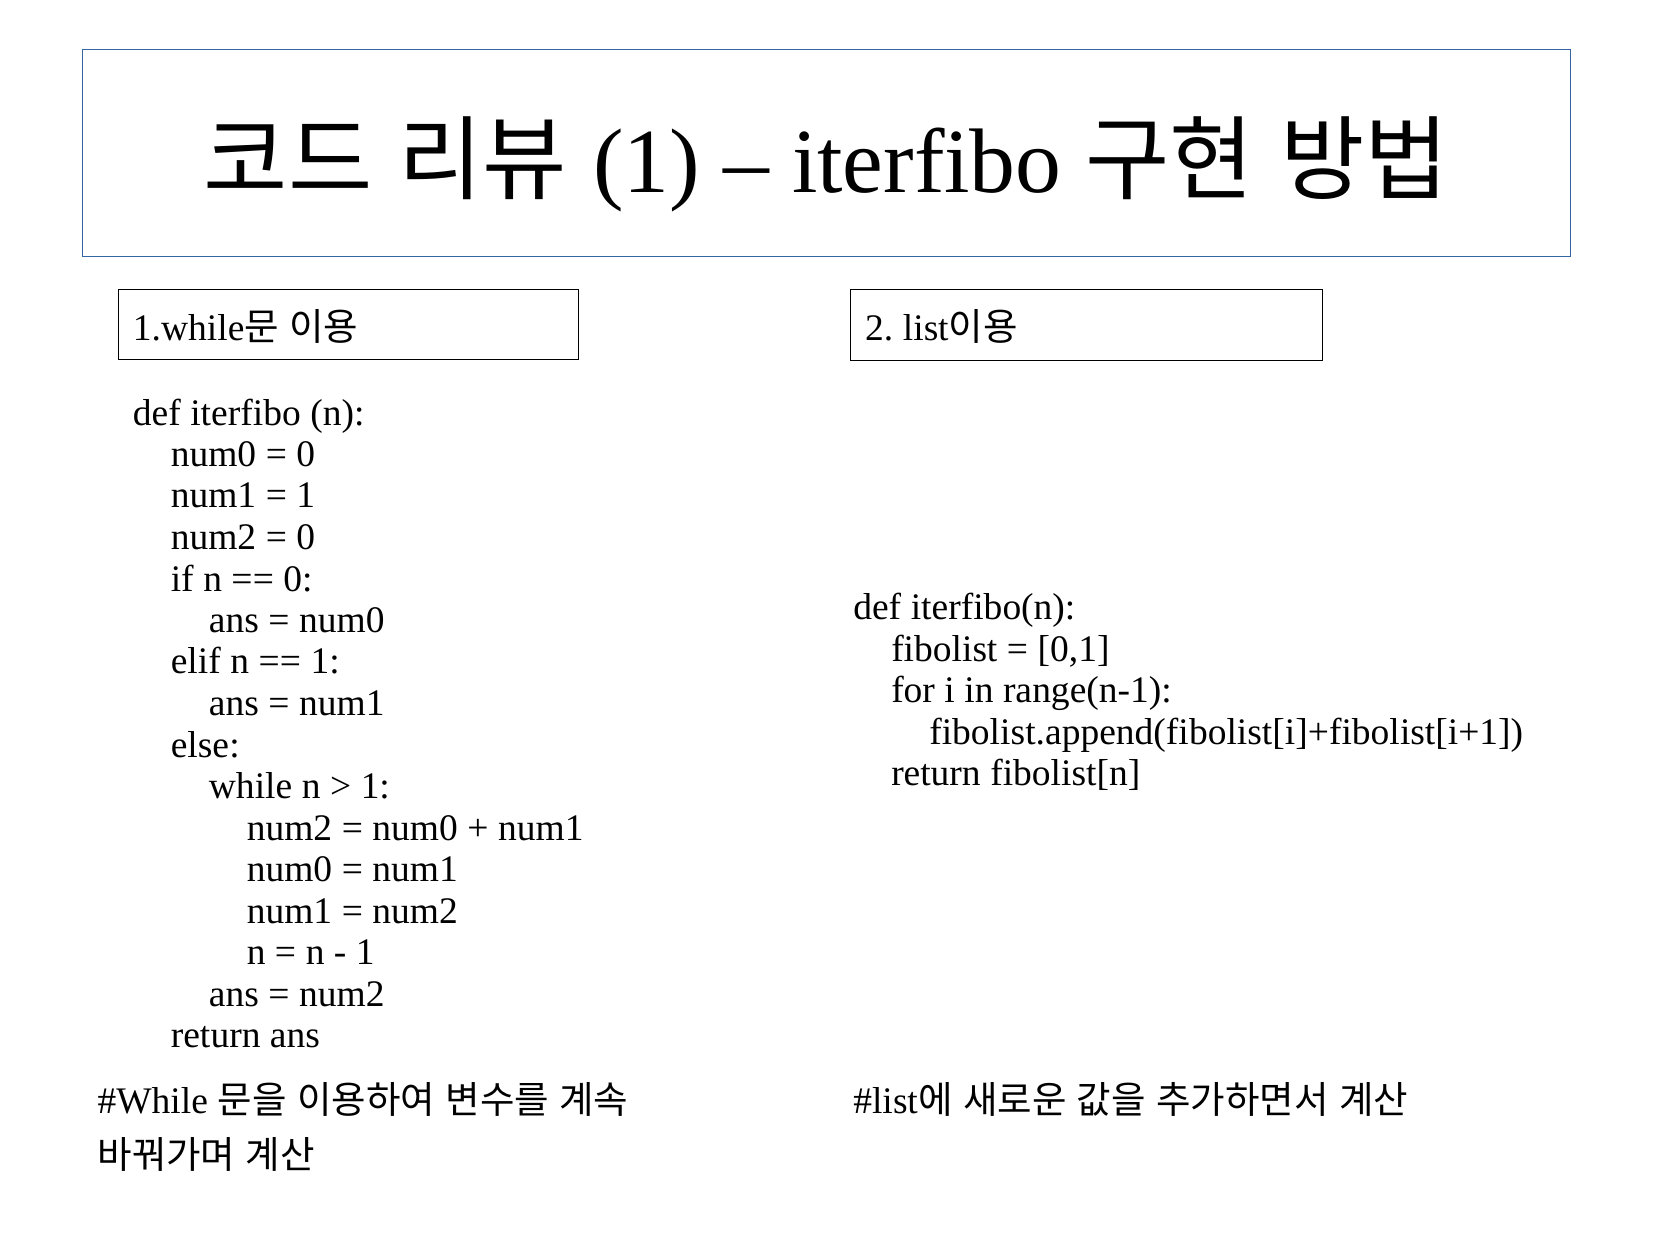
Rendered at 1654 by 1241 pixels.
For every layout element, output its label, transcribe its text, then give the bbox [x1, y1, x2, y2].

text_box #While 문을 이용하여 변수를 계속 바꿔가며 계산 [82, 1062, 650, 1189]
text_box def iterfibo (n): num0 = 0 num1 = 1 num2 = 0 if n == 0: ans = num0 elif n == 1: ans = num1 else: while n > 1: num2 = num0 + num1 num0 = num1 num1 = num2 n = n - 1 ans = num2 return ans [118, 342, 626, 1062]
text_box def iterfibo(n): fibolist = [0,1] for i in range(n-1): fibolist.append(fibolist[i]+fibolist[i+1]) return fibolist[n] [838, 578, 1539, 802]
text_box 1.while문 이용 [118, 289, 579, 360]
text_box #list에 새로운 값을 추가하면서 계산 [838, 1062, 1571, 1134]
title 코드 리뷰 (1) – iterfibo 구현 방법 [82, 49, 1571, 257]
text_box 2. list이용 [850, 289, 1323, 361]
